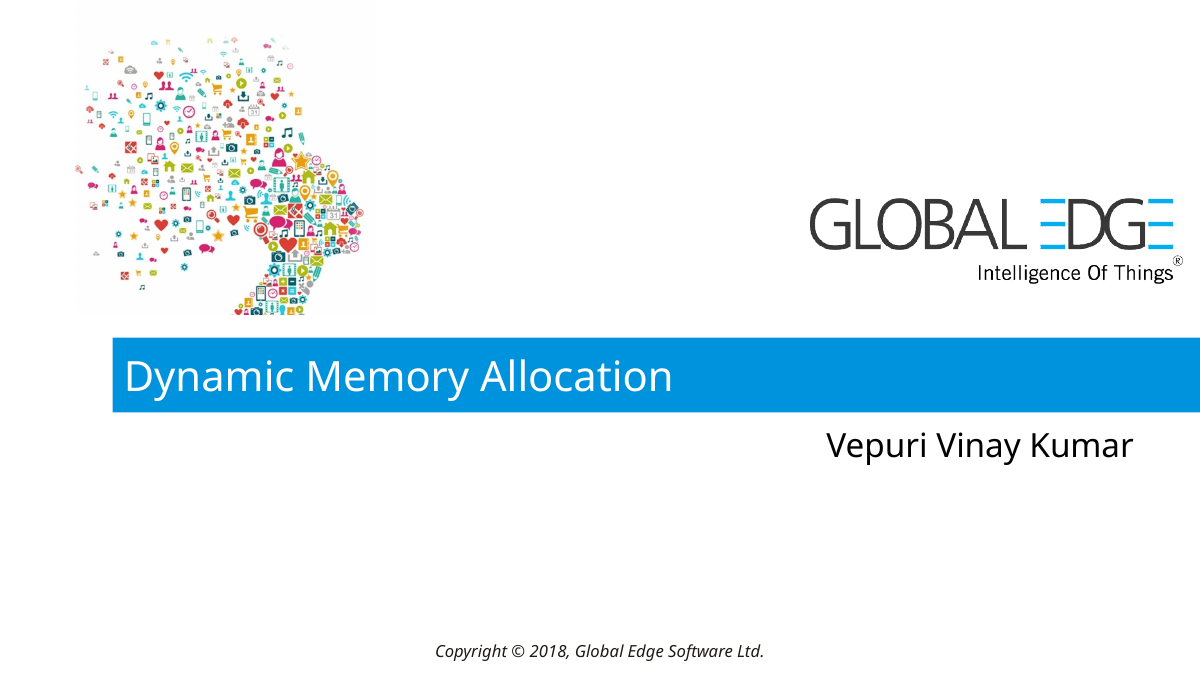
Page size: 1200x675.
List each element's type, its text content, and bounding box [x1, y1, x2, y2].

picture [756, 143, 1194, 337]
title Dynamic Memory Allocation [112, 337, 1200, 413]
list Vepuri Vinay Kumar [112, 412, 1146, 475]
picture [75, 0, 377, 315]
